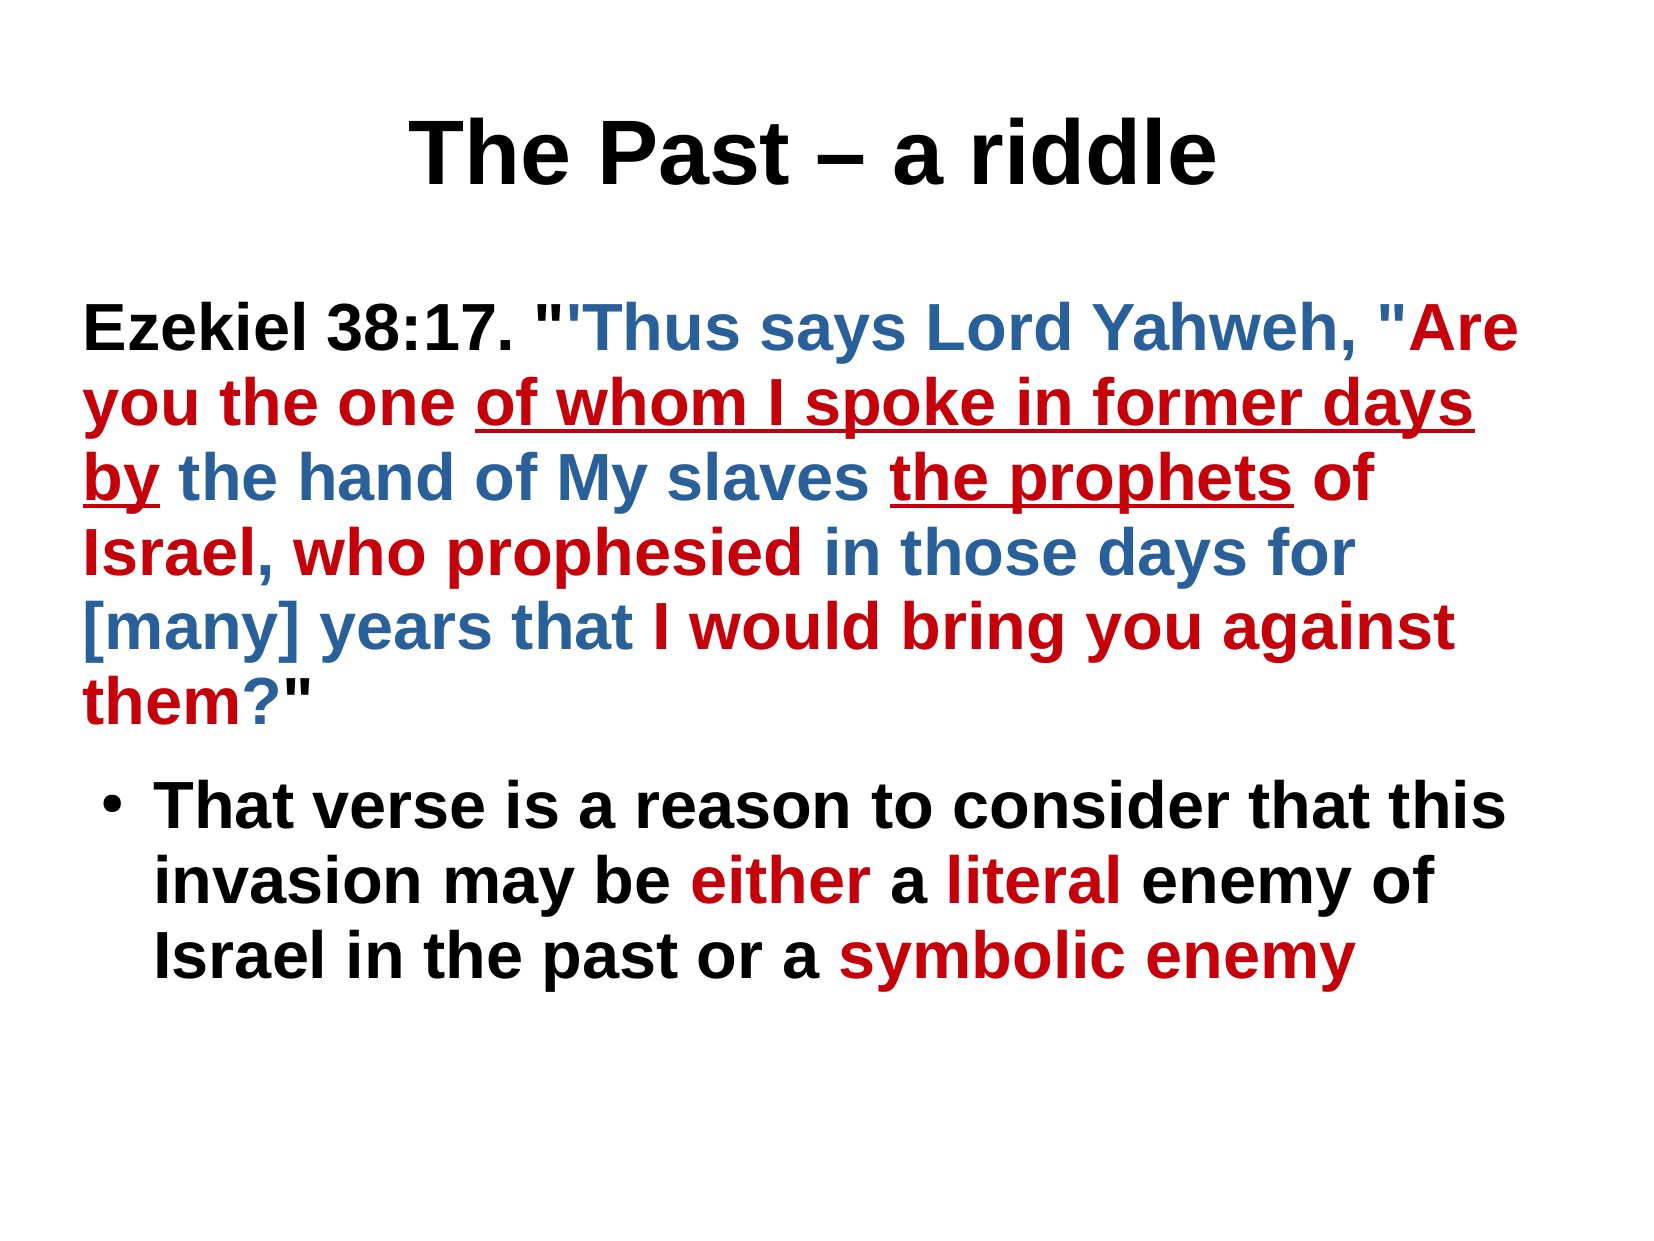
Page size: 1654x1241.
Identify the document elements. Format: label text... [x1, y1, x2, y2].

title The Past – a riddle [82, 49, 1571, 257]
list Ezekiel 38:17. "'Thus says Lord Yahweh, "Are you the one of whom I spoke in former days by the hand of My slaves the prophets of Israel, who prophesied in those days for [many] years that I would bring you against them?" That verse is a reason to consider that this invasion may be either a literal enemy of Israel in the past or a symbolic enemy [82, 290, 1571, 1109]
